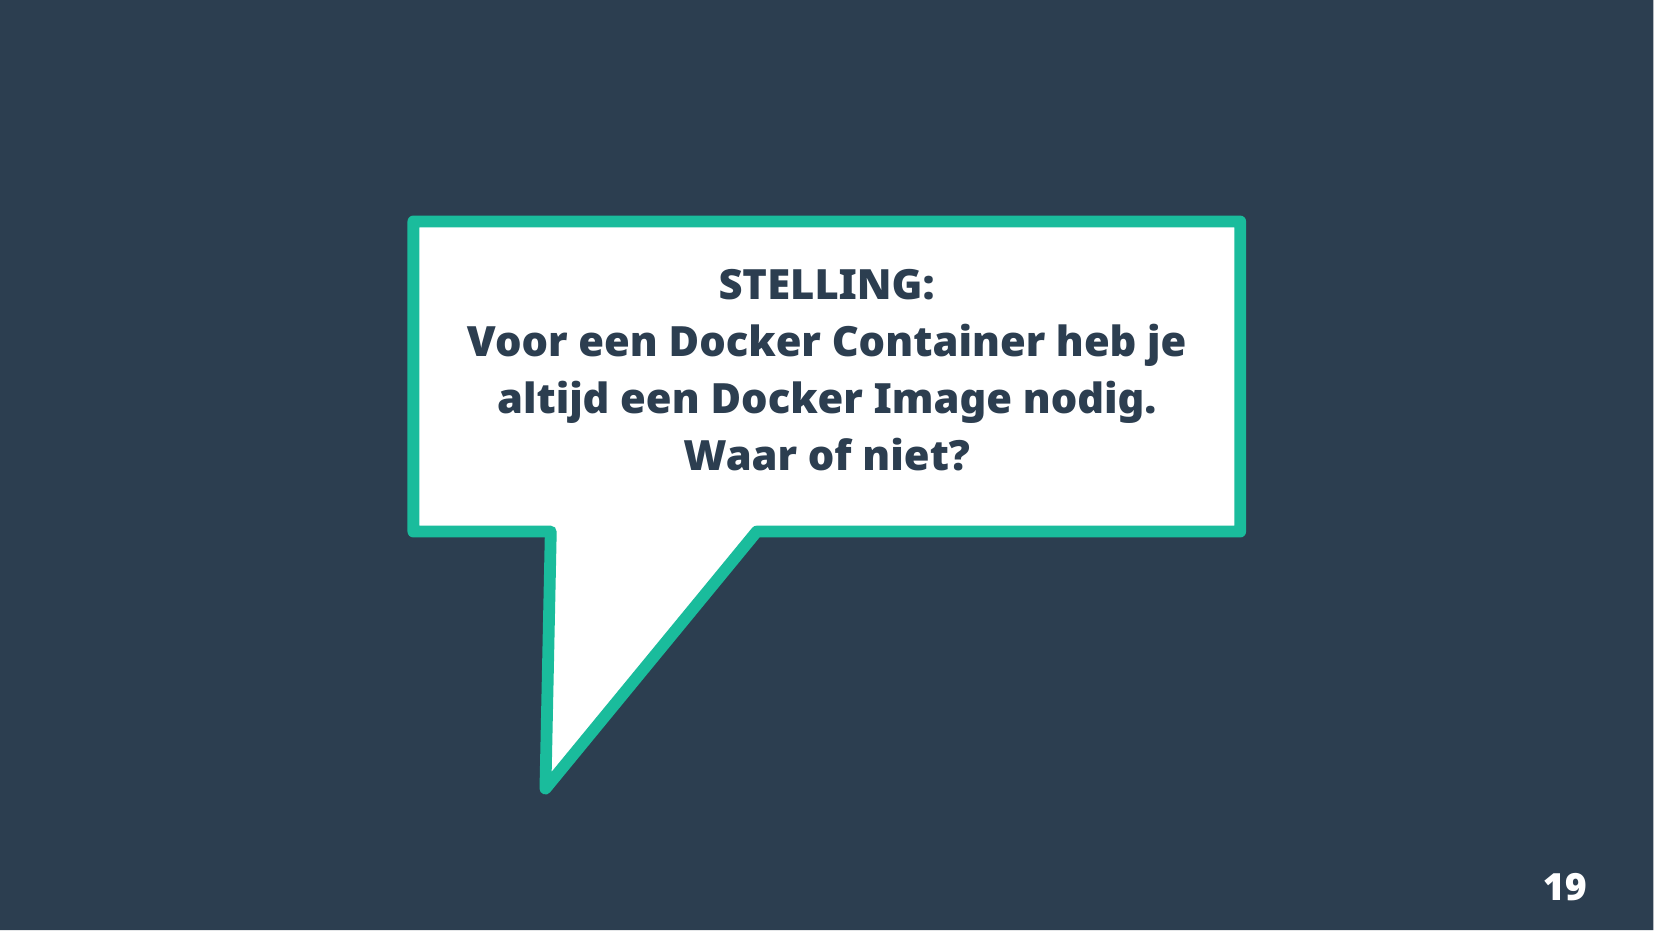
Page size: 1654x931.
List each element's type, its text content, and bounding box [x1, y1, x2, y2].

title STELLING: Voor een Docker Container heb je altijd een Docker Image nodig. Waar of niet? [442, 236, 1211, 502]
